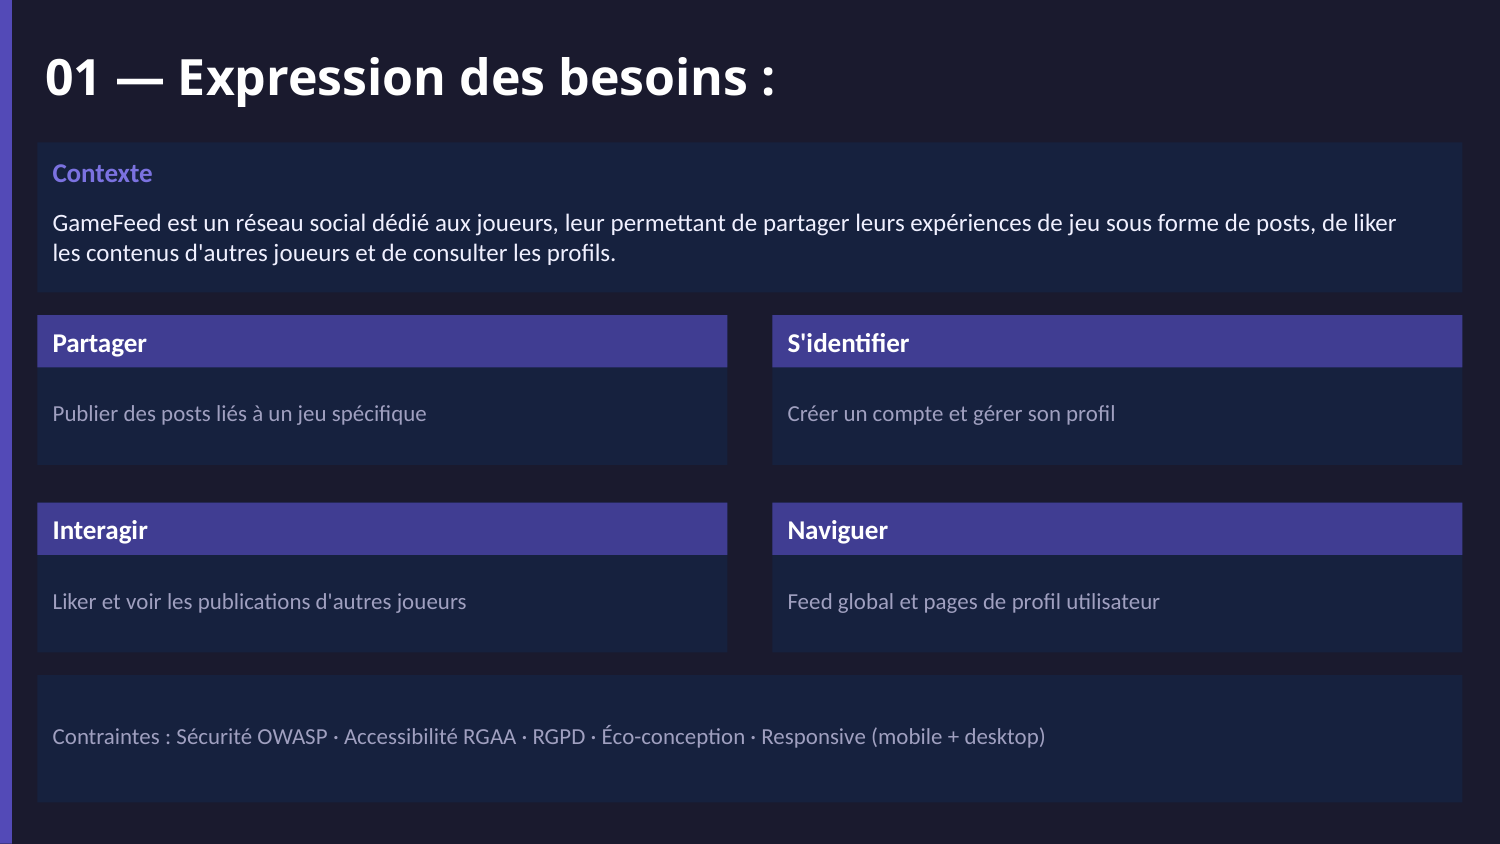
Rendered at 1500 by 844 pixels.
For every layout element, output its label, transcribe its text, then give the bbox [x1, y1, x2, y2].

text_box [37, 142, 1463, 293]
text_box S'identifier [787, 315, 1448, 368]
text_box 01 — Expression des besoins : [44, 29, 1455, 120]
text_box [37, 314, 728, 465]
text_box Feed global et pages de profil utilisateur [787, 562, 1448, 638]
text_box [37, 675, 1463, 803]
text_box [0, 0, 12, 844]
text_box Créer un compte et gérer son profil [787, 374, 1448, 450]
text_box Contraintes : Sécurité OWASP · Accessibilité RGAA · RGPD · Éco-conception · Responsive (mobile + desktop) [52, 682, 1433, 788]
text_box Contexte [52, 145, 1433, 195]
text_box [37, 502, 728, 653]
text_box Naviguer [787, 502, 1448, 555]
text_box Liker et voir les publications d'autres joueurs [52, 562, 713, 638]
text_box Partager [52, 315, 713, 368]
text_box [772, 314, 1463, 465]
text_box [772, 502, 1463, 653]
text_box GameFeed est un réseau social dédié aux joueurs, leur permettant de partager leurs expériences de jeu sous forme de posts, de liker les contenus d'autres joueurs et de consulter les profils. [52, 195, 1433, 278]
text_box Publier des posts liés à un jeu spécifique [52, 374, 713, 450]
text_box Interagir [52, 502, 713, 555]
